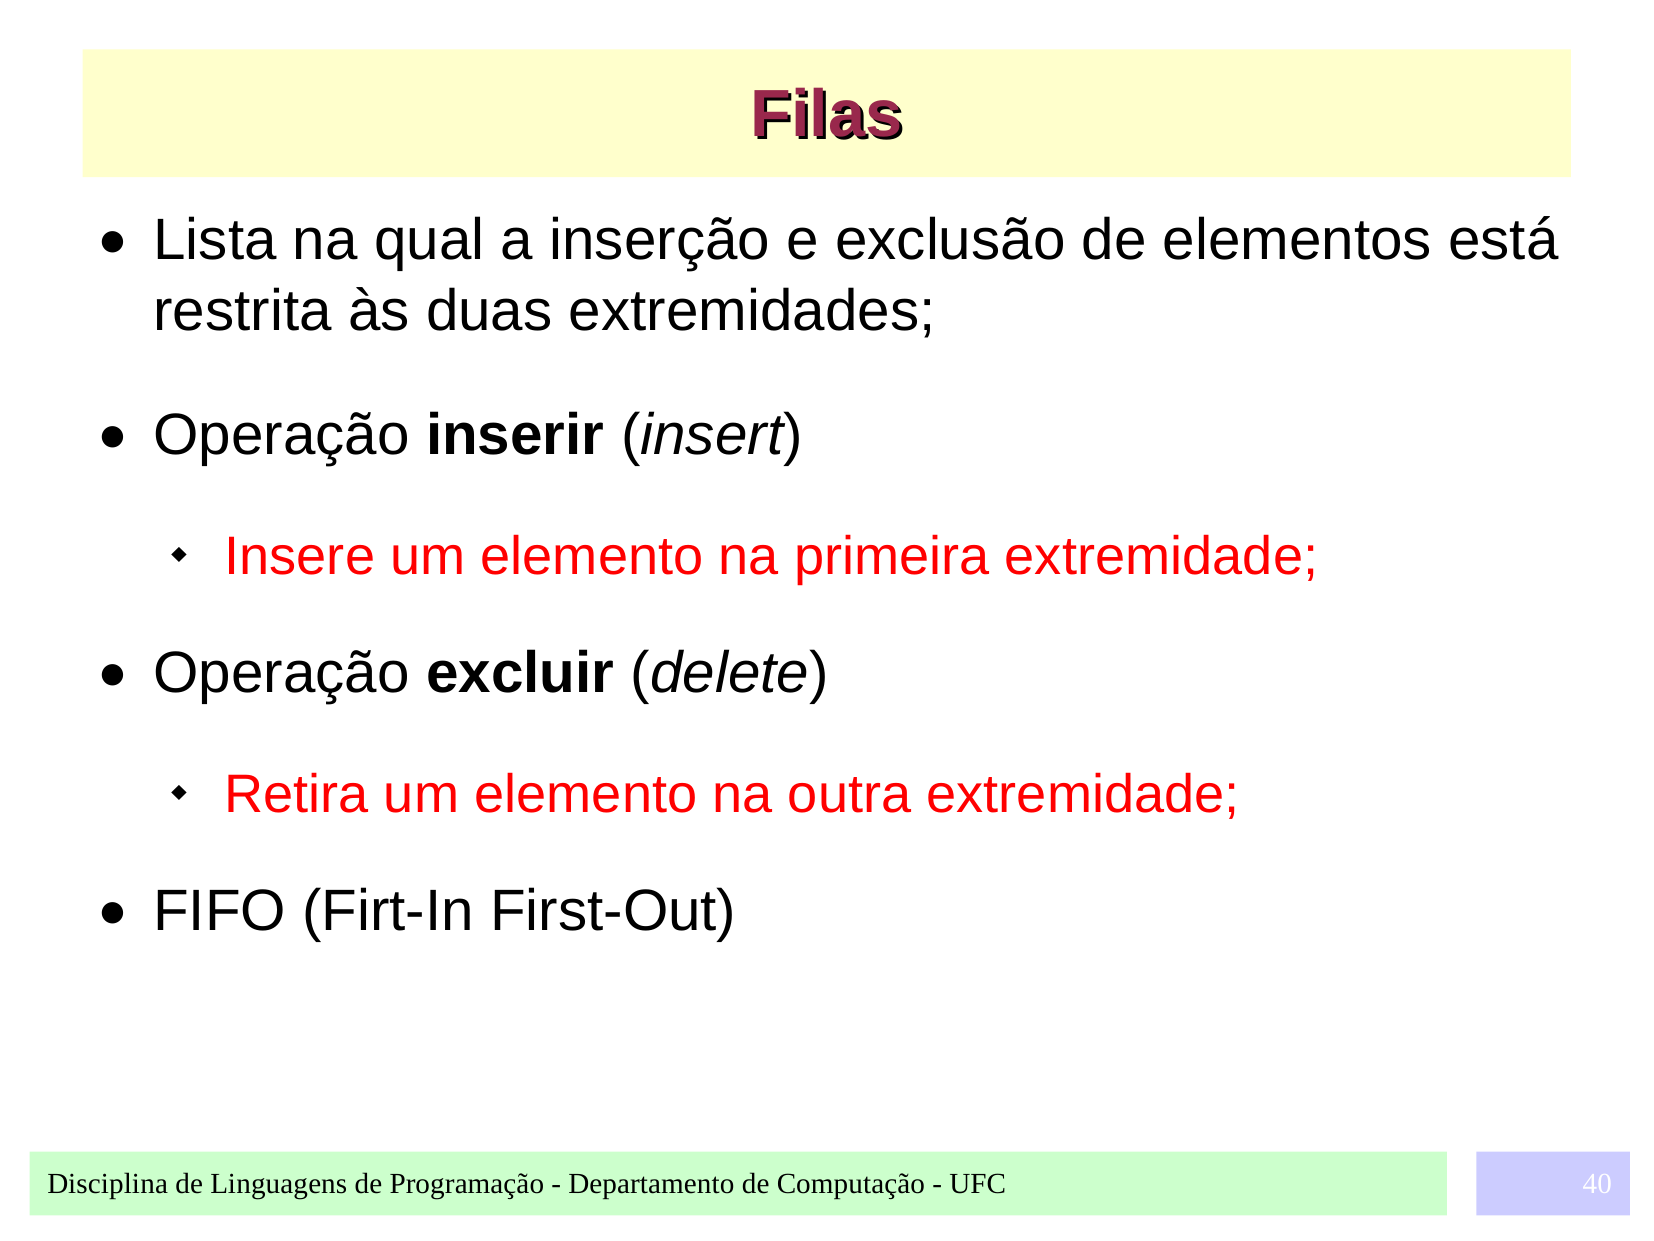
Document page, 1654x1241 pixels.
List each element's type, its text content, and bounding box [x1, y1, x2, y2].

list Lista na qual a inserção e exclusão de elementos está restrita às duas extremidades; Operação inserir (insert) Insere um elemento na primeira extremidade; Operação excluir (delete) Retira um elemento na outra extremidade; FIFO (Firt-In First-Out) [82, 206, 1571, 1137]
title Filas [82, 49, 1571, 178]
